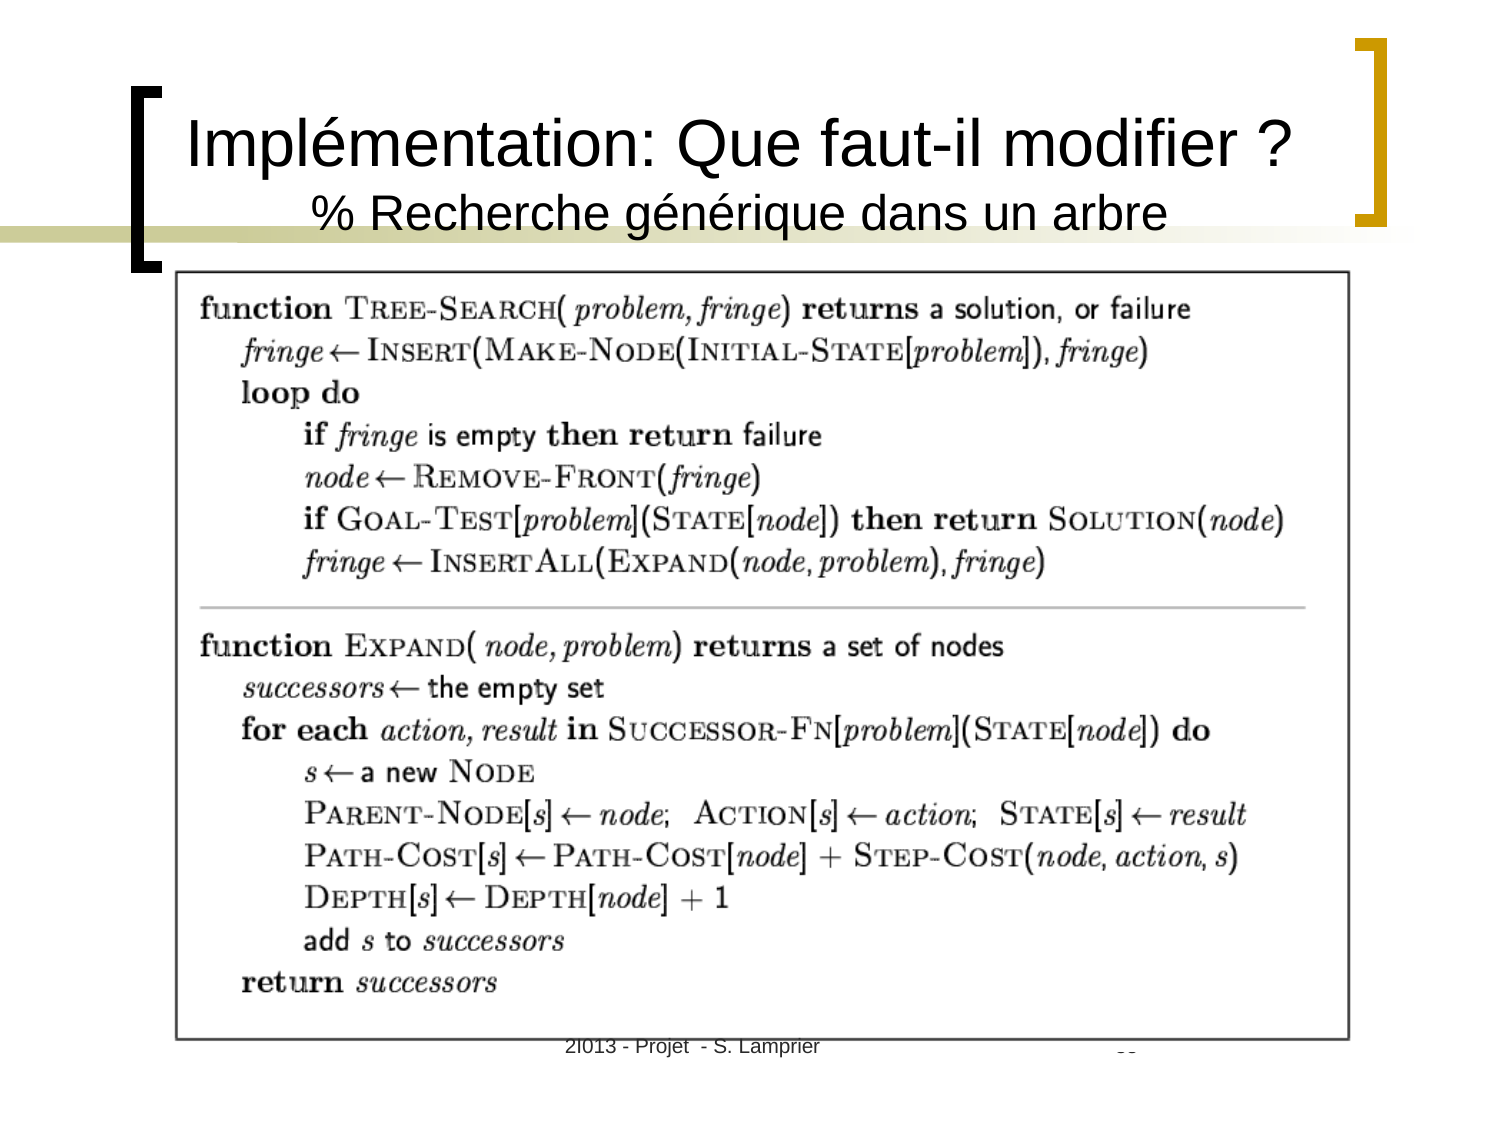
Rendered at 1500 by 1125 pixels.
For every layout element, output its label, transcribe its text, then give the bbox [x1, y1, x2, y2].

title Implémentation: Que faut-il modifier ? % Recherche générique dans un arbre [152, 15, 1328, 248]
slide_number <numéro> [1100, 1025, 1413, 1100]
picture [162, 262, 1363, 1052]
footer 2I013 - Projet - S. Lamprier [549, 1025, 1025, 1100]
